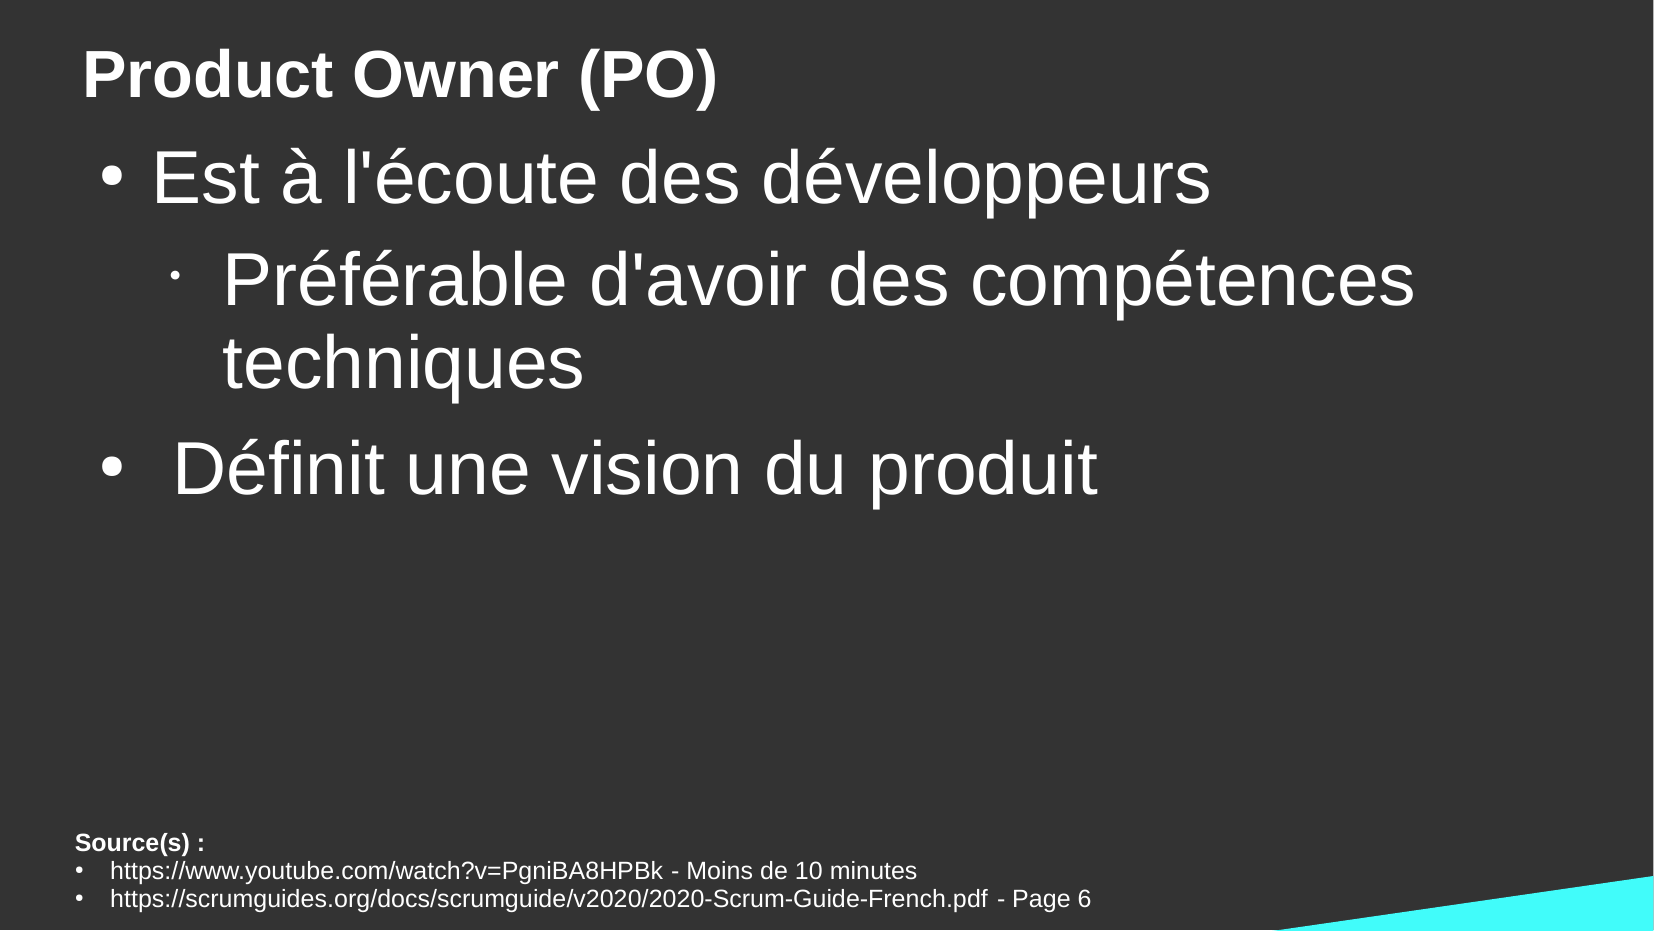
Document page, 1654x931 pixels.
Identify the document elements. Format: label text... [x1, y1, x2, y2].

title Product Owner (PO) [82, 37, 1571, 122]
text_box [1272, 875, 1654, 931]
text_box Source(s) : https://www.youtube.com/watch?v=PgniBA8HPBk - Moins de 10 minutes https://scrumguides.org/docs/scrumguide/v2020/2020-Scrum-Guide-French.pdf - Page 6 [60, 821, 1546, 921]
list Est à l'écoute des développeurs Préférable d'avoir des compétences techniques Définit une vision du produit [80, 135, 1620, 709]
